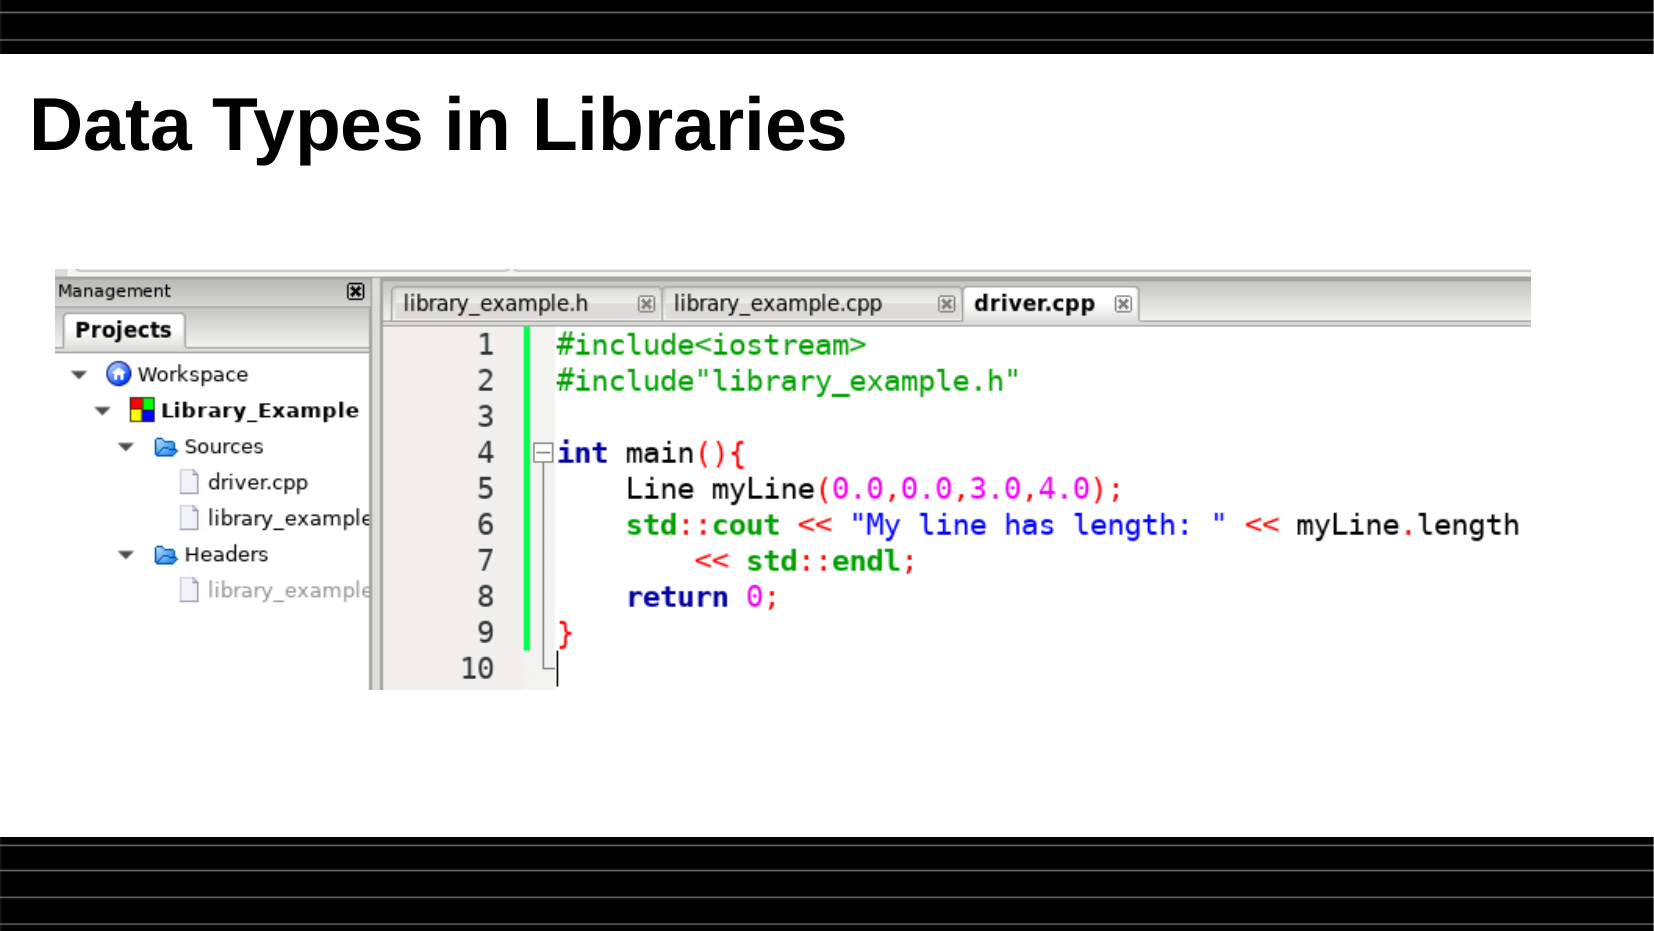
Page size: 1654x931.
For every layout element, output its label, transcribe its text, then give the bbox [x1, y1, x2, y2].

picture [0, 837, 1654, 931]
picture [55, 269, 1531, 691]
picture [0, 0, 1654, 54]
text_box Data Types in Libraries [15, 75, 1546, 174]
